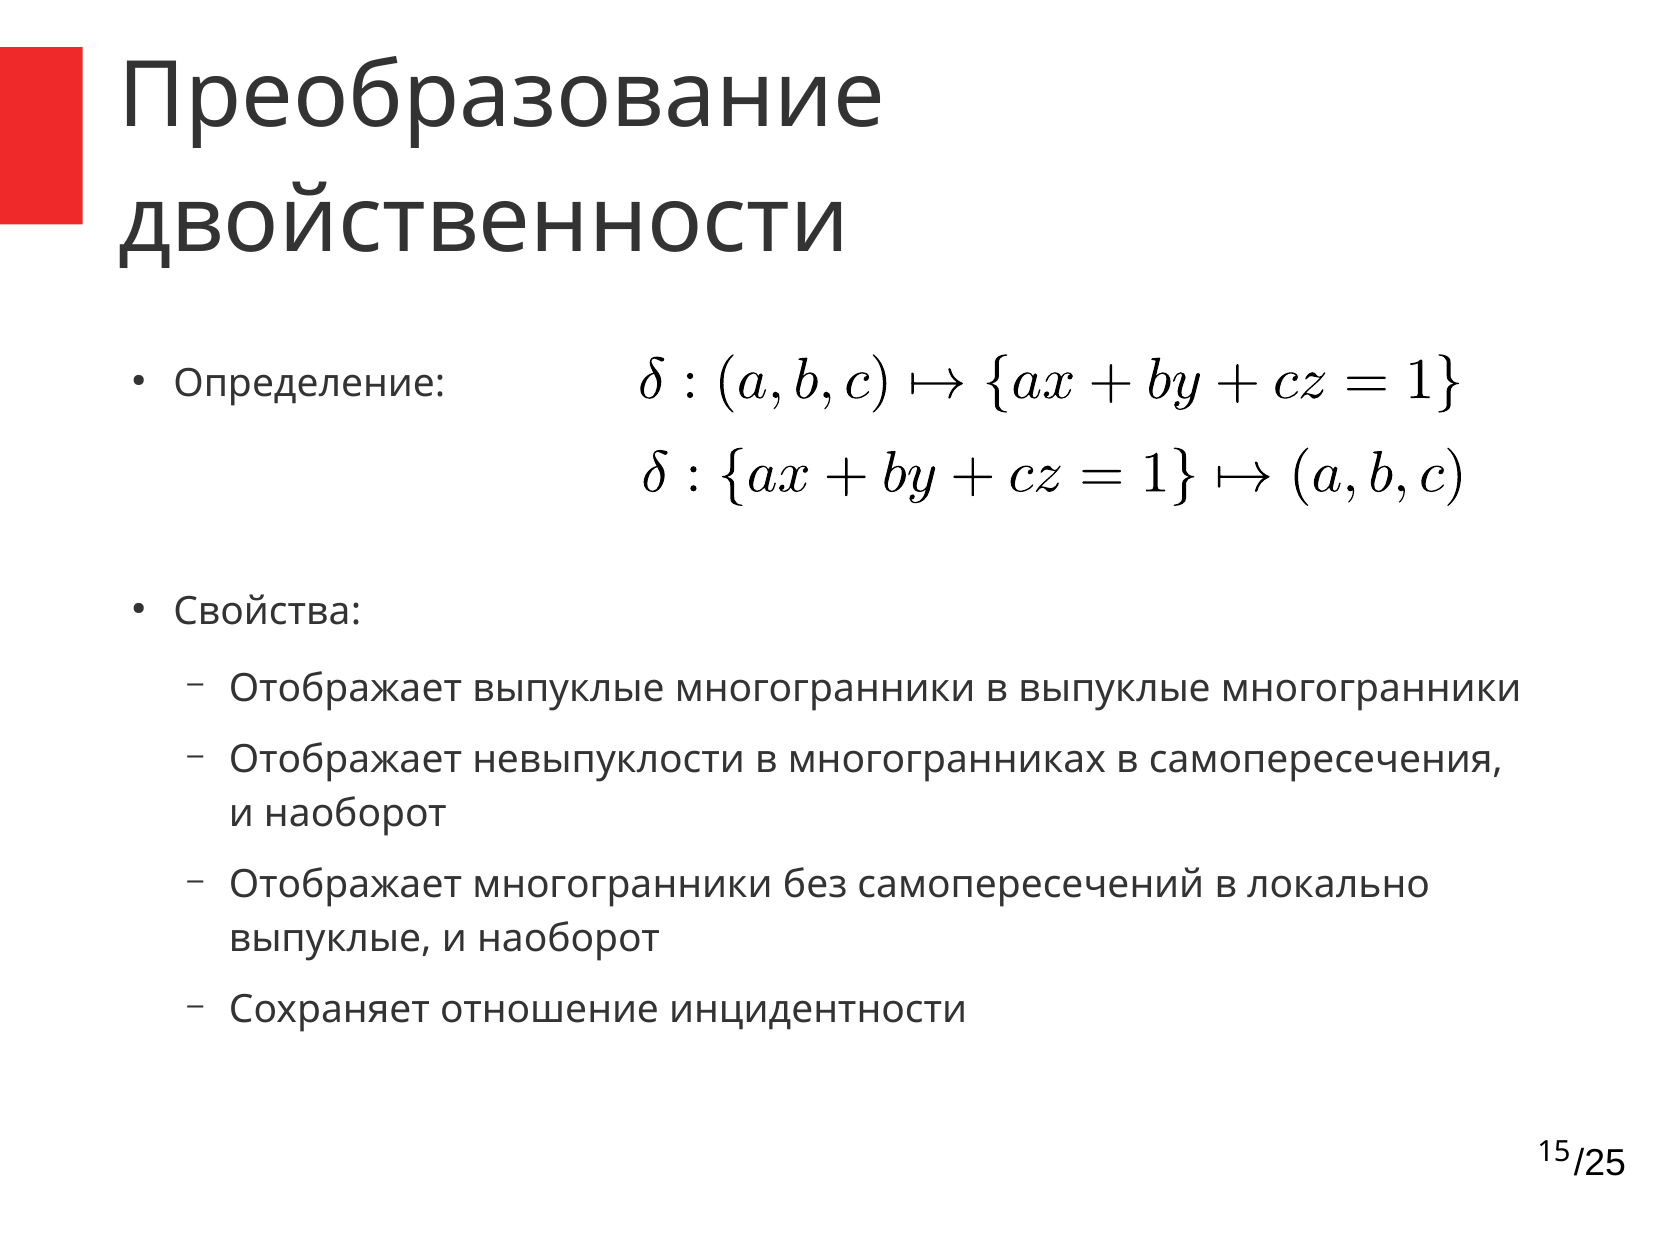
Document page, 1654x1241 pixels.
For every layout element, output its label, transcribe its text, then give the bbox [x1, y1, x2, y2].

text_box [641, 447, 1467, 506]
list Определение: Свойства: Отображает выпуклые многогранники в выпуклые многогранники Отображает невыпуклости в многогранниках в самопересечения, и наоборот Отображает многогранники без самопересечений в локально выпуклые, и наоборот Сохраняет отношение инцидентности [118, 354, 1536, 1074]
text_box [637, 354, 1464, 413]
title Преобразование двойственности [118, 45, 1571, 261]
text_box /25 [1559, 1134, 1654, 1205]
